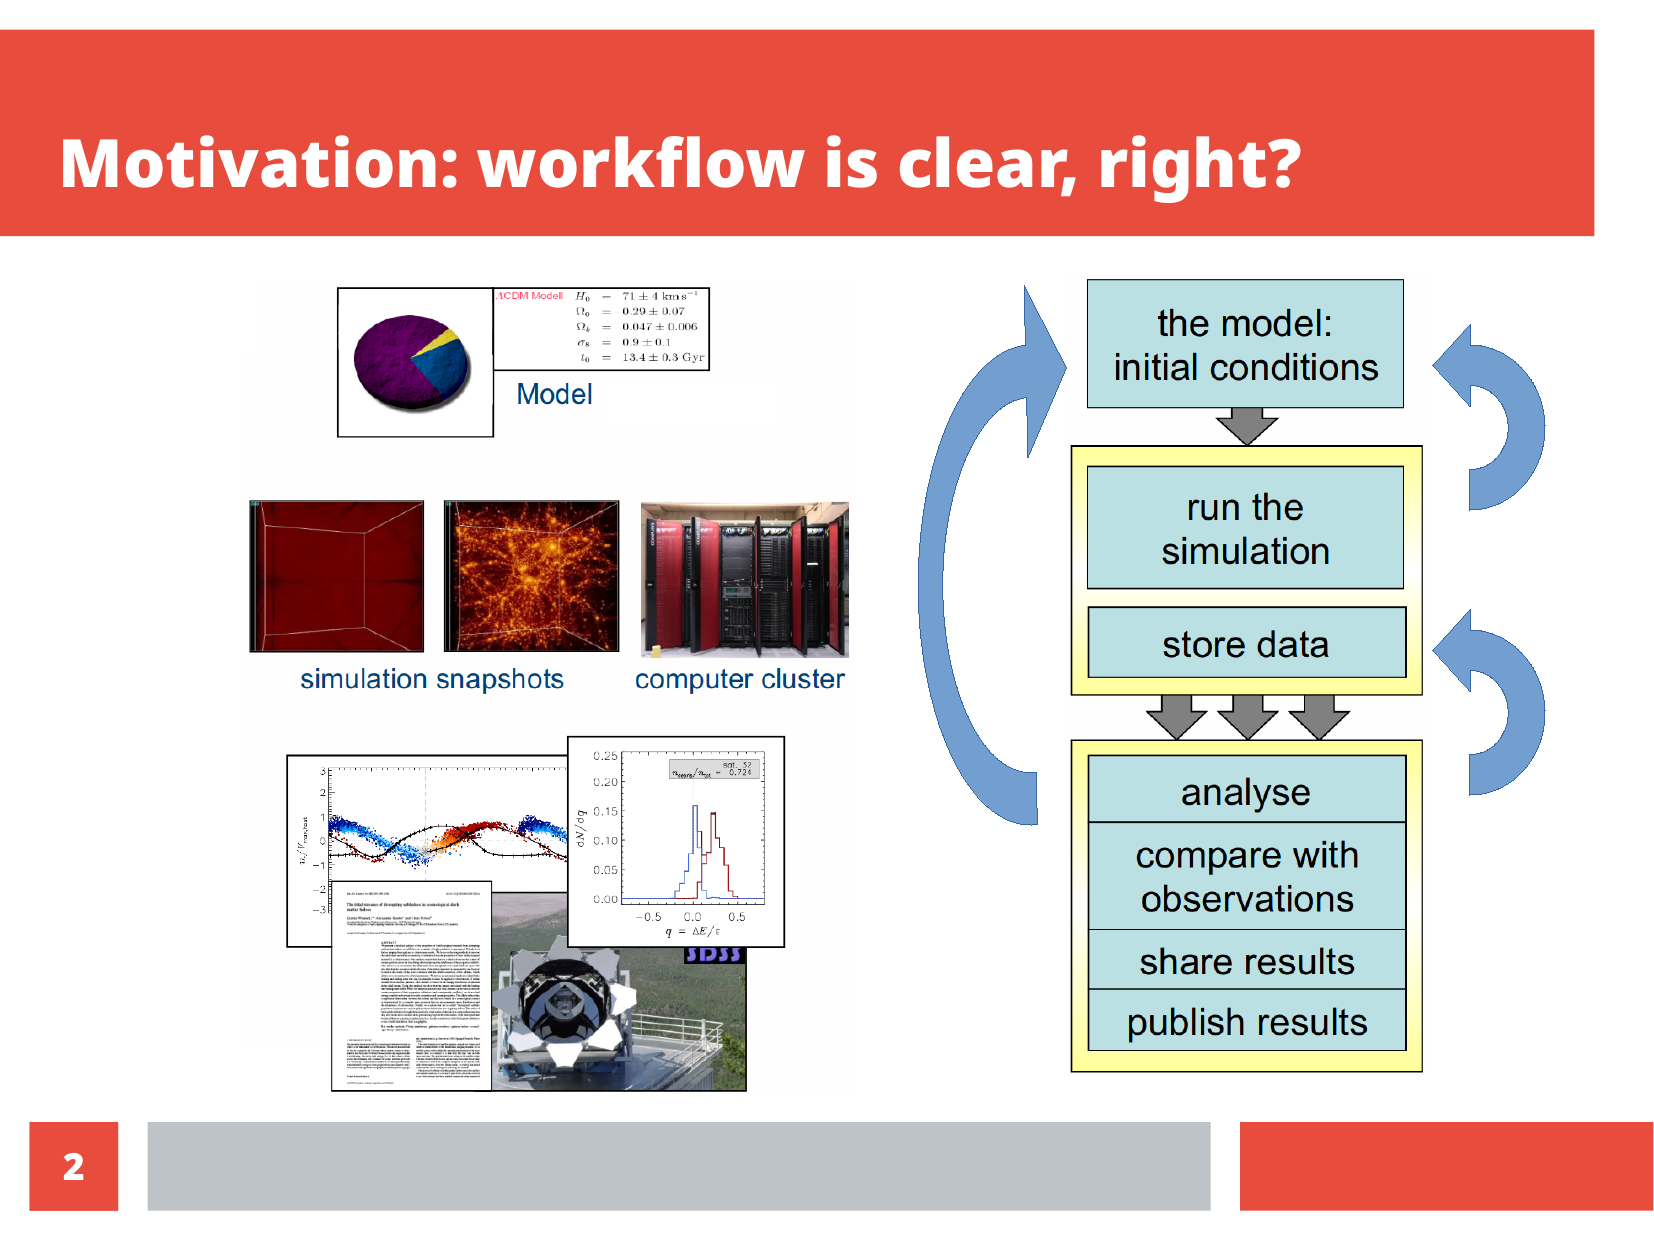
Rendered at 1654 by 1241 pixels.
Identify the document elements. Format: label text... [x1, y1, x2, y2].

picture [240, 281, 856, 1094]
text_box [918, 285, 1067, 826]
picture [1065, 272, 1426, 1077]
text_box [1432, 324, 1546, 511]
text_box [1432, 609, 1546, 796]
title Motivation: workflow is clear, right? [59, 59, 1595, 207]
